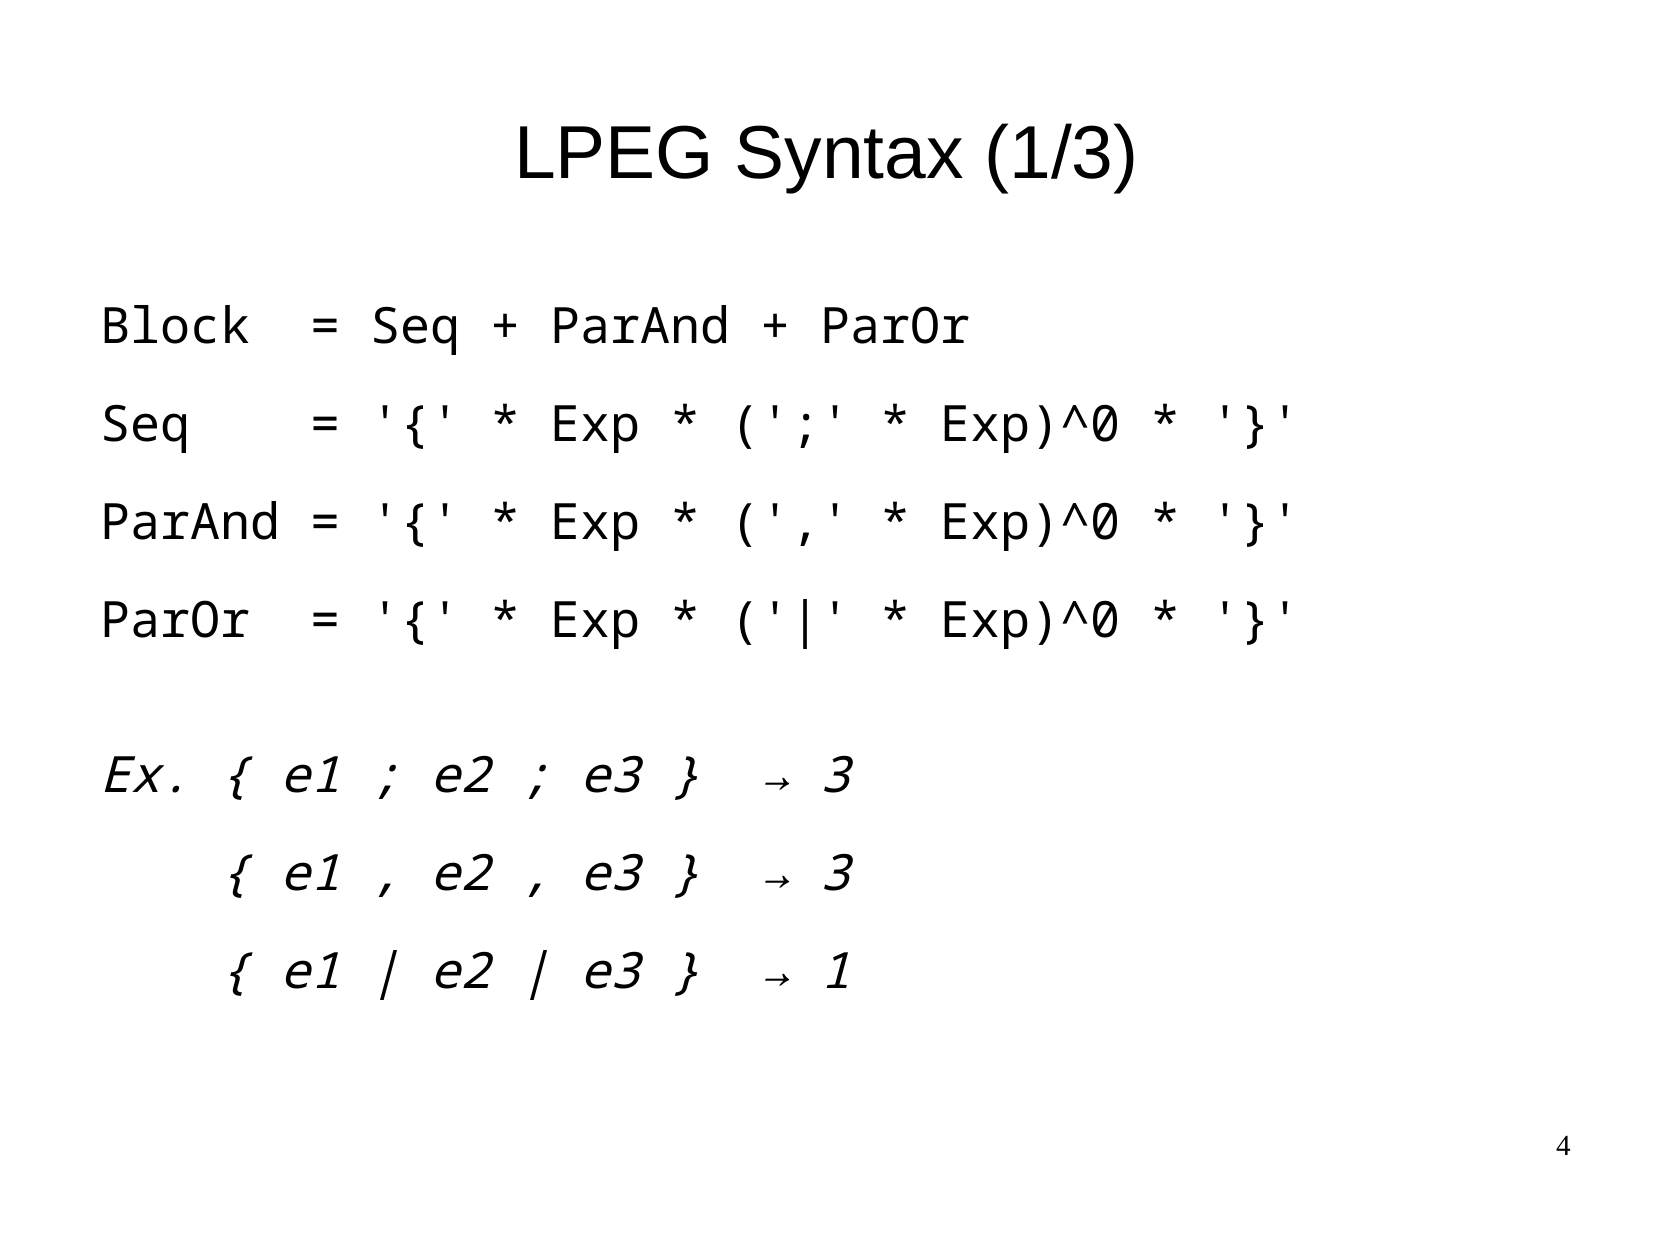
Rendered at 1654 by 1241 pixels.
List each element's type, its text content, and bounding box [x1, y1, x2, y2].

list Block = Seq + ParAnd + ParOr Seq = '{' * Exp * (';' * Exp)^0 * '}' ParAnd = '{' * Exp * (',' * Exp)^0 * '}' ParOr = '{' * Exp * ('|' * Exp)^0 * '}' Ex. { e1 ; e2 ; e3 } → 3 { e1 , e2 , e3 } → 3 { e1 | e2 | e3 } → 1 [82, 290, 1571, 1109]
title LPEG Syntax (1/3) [82, 49, 1571, 257]
